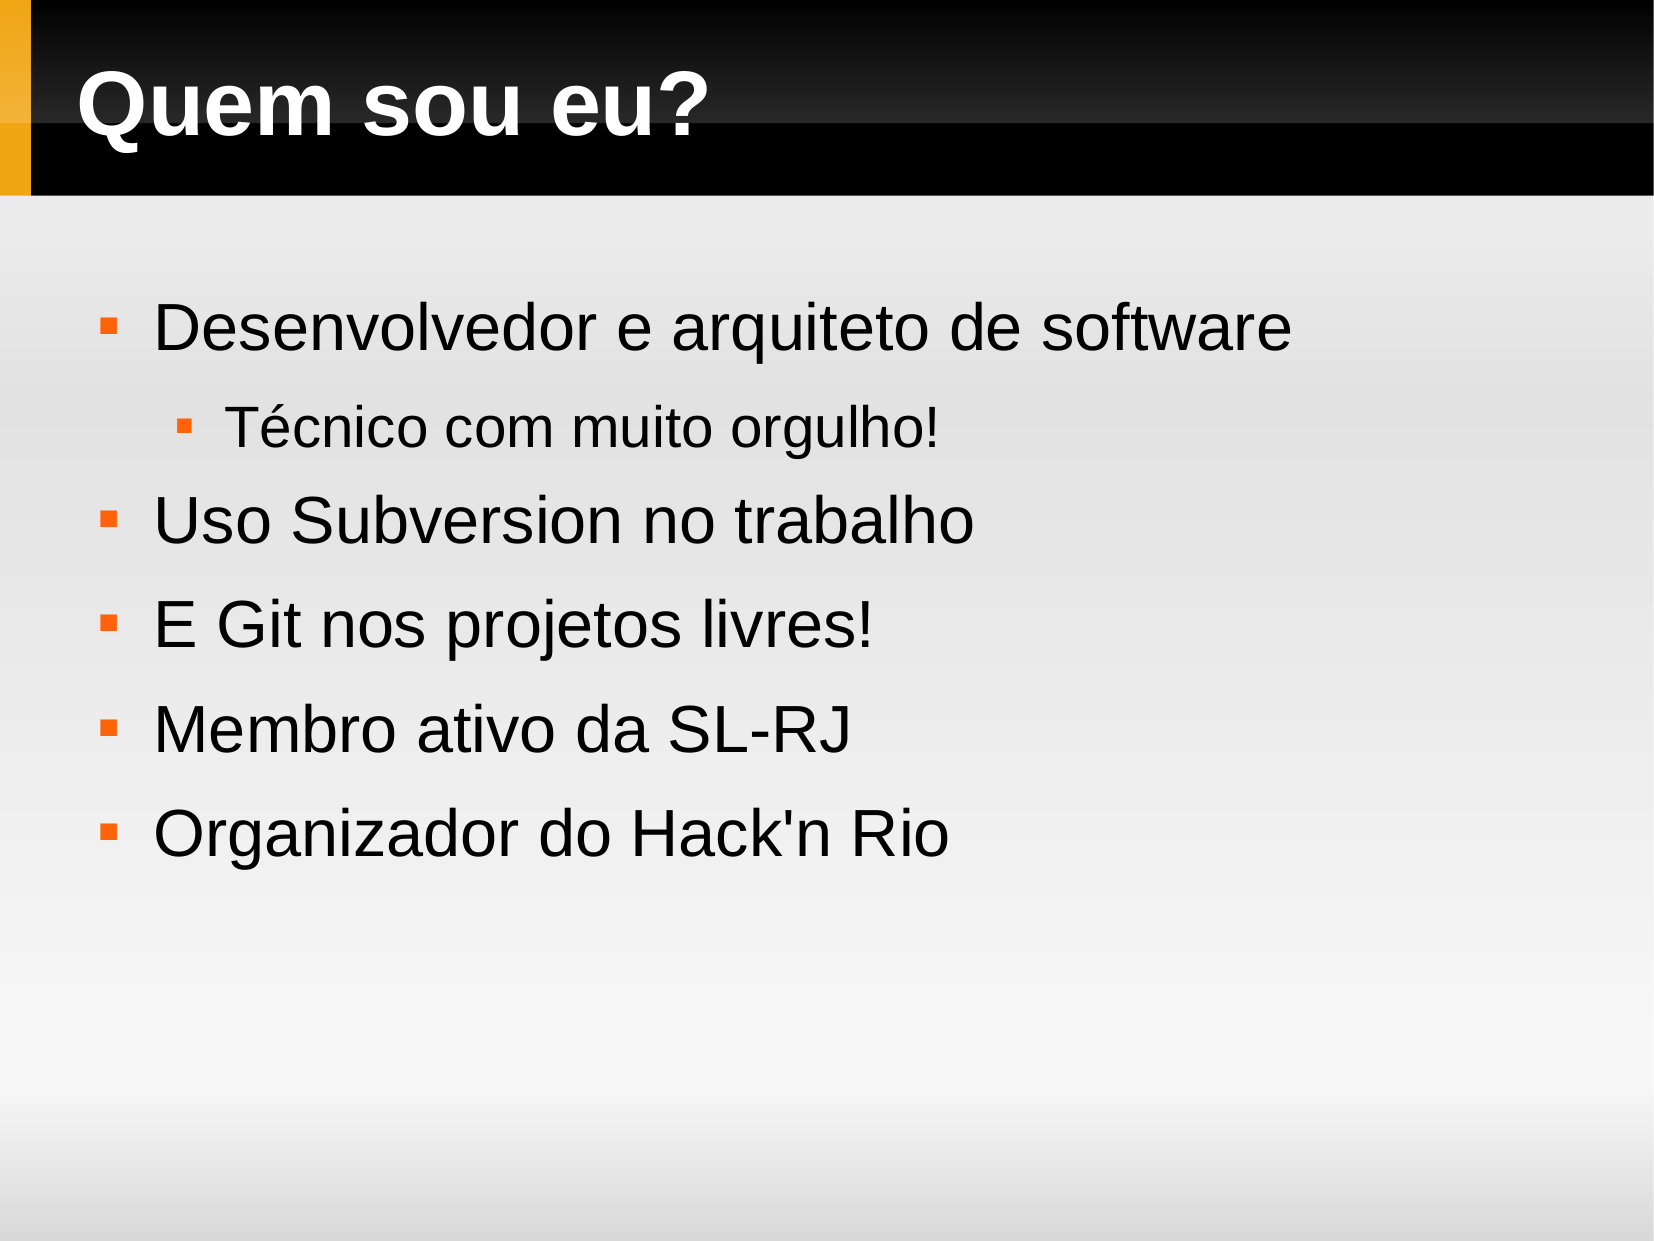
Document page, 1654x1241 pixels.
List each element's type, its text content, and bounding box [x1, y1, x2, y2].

picture [0, 0, 1654, 1241]
title Quem sou eu? [76, 0, 1565, 208]
list Desenvolvedor e arquiteto de software Técnico com muito orgulho! Uso Subversion no trabalho E Git nos projetos livres! Membro ativo da SL-RJ Organizador do Hack'n Rio [82, 290, 1571, 1109]
